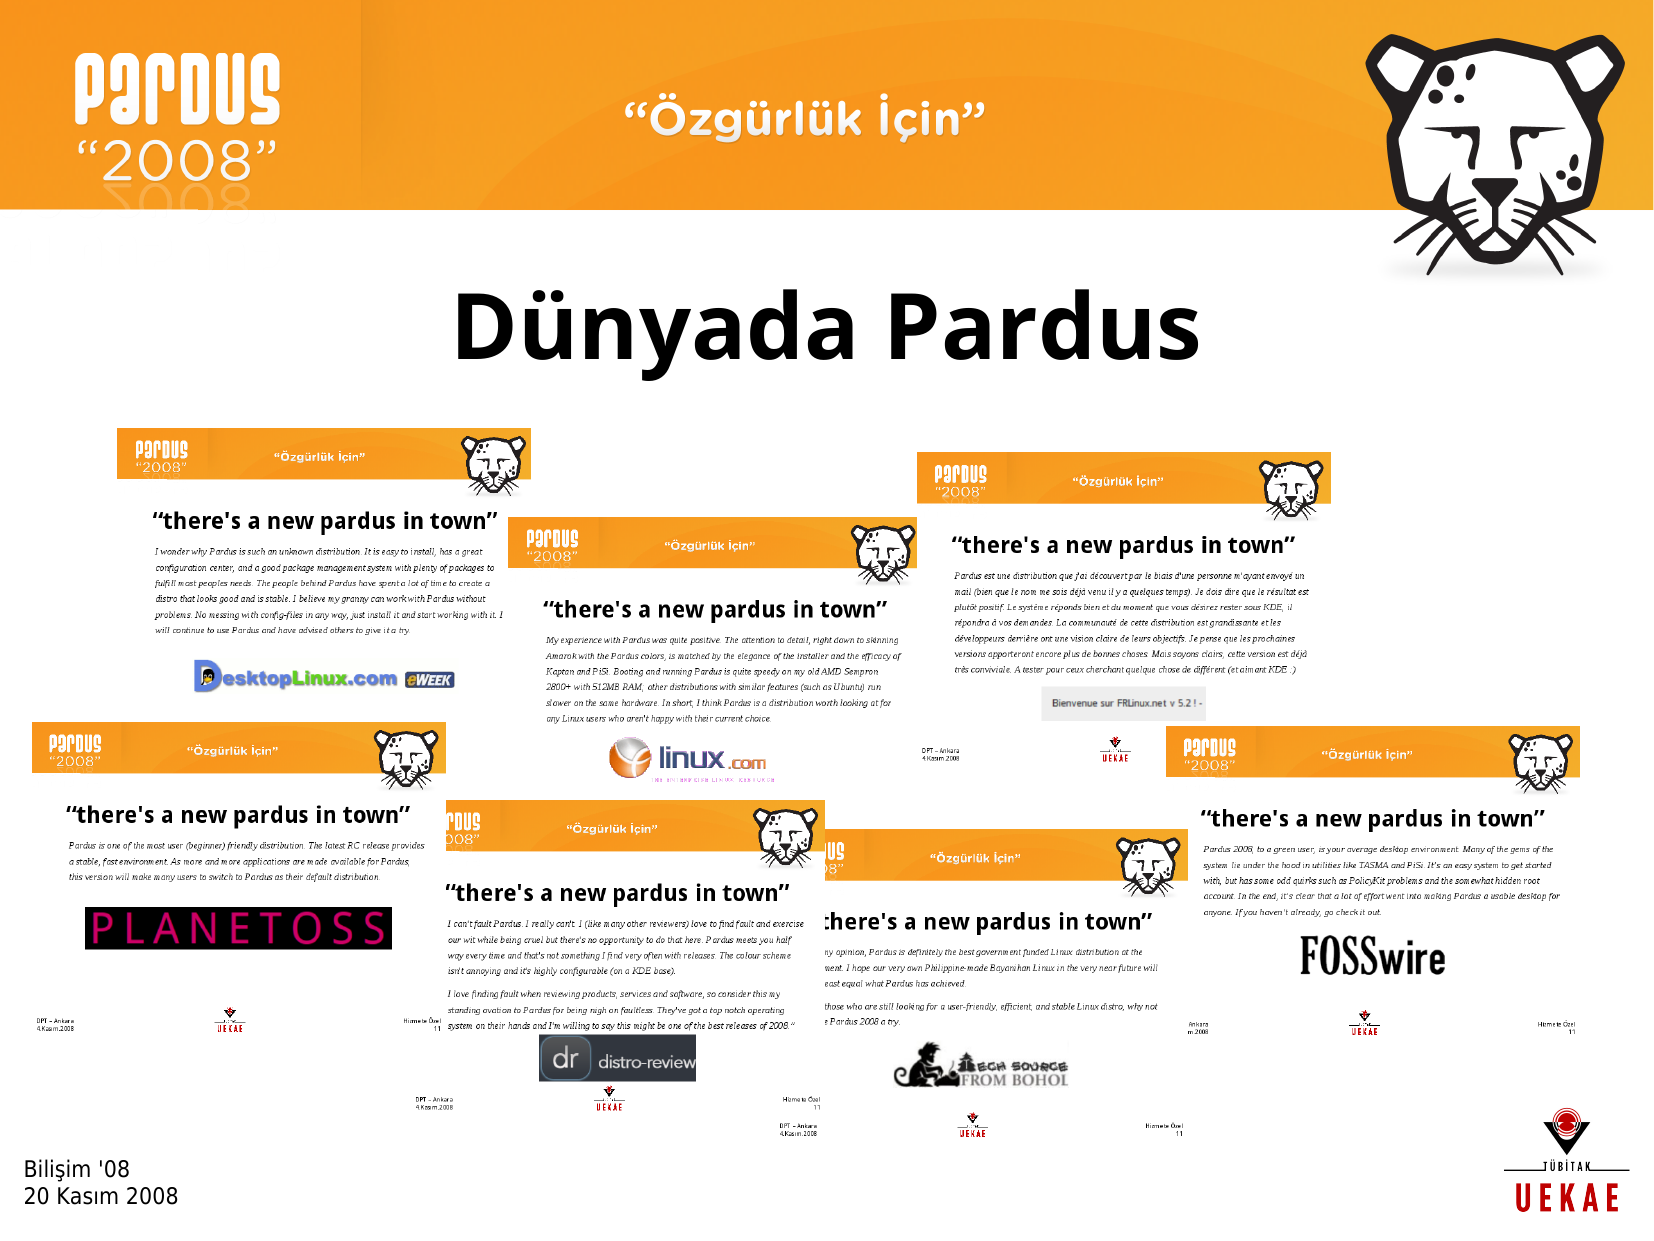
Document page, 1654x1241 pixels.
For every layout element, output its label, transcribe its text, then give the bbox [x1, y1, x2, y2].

title Dünyada Pardus [82, 220, 1571, 428]
picture [1500, 1104, 1634, 1215]
picture [0, 0, 1654, 293]
picture [32, 428, 1580, 1138]
